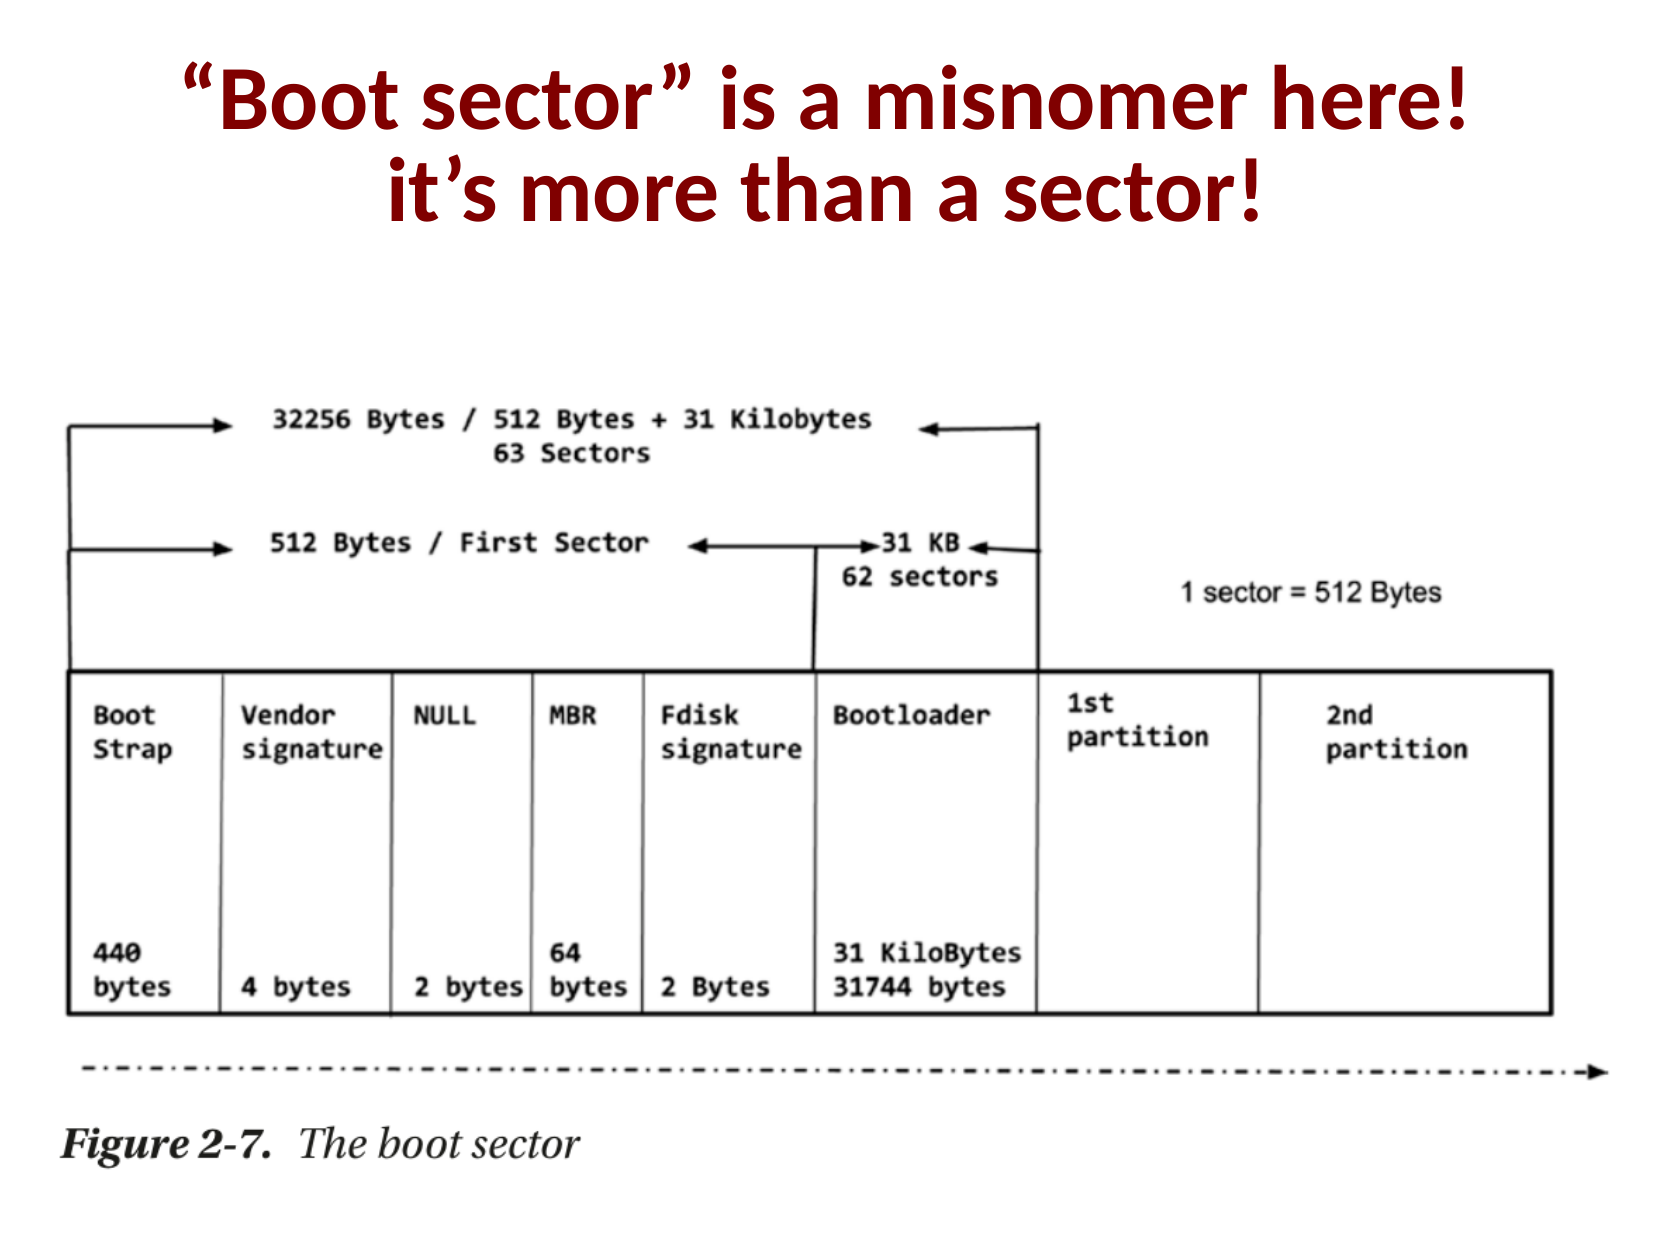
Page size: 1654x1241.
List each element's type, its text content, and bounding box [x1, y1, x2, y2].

title “Boot sector” is a misnomer here! it’s more than a sector! [82, 0, 1571, 314]
picture [22, 379, 1654, 1175]
